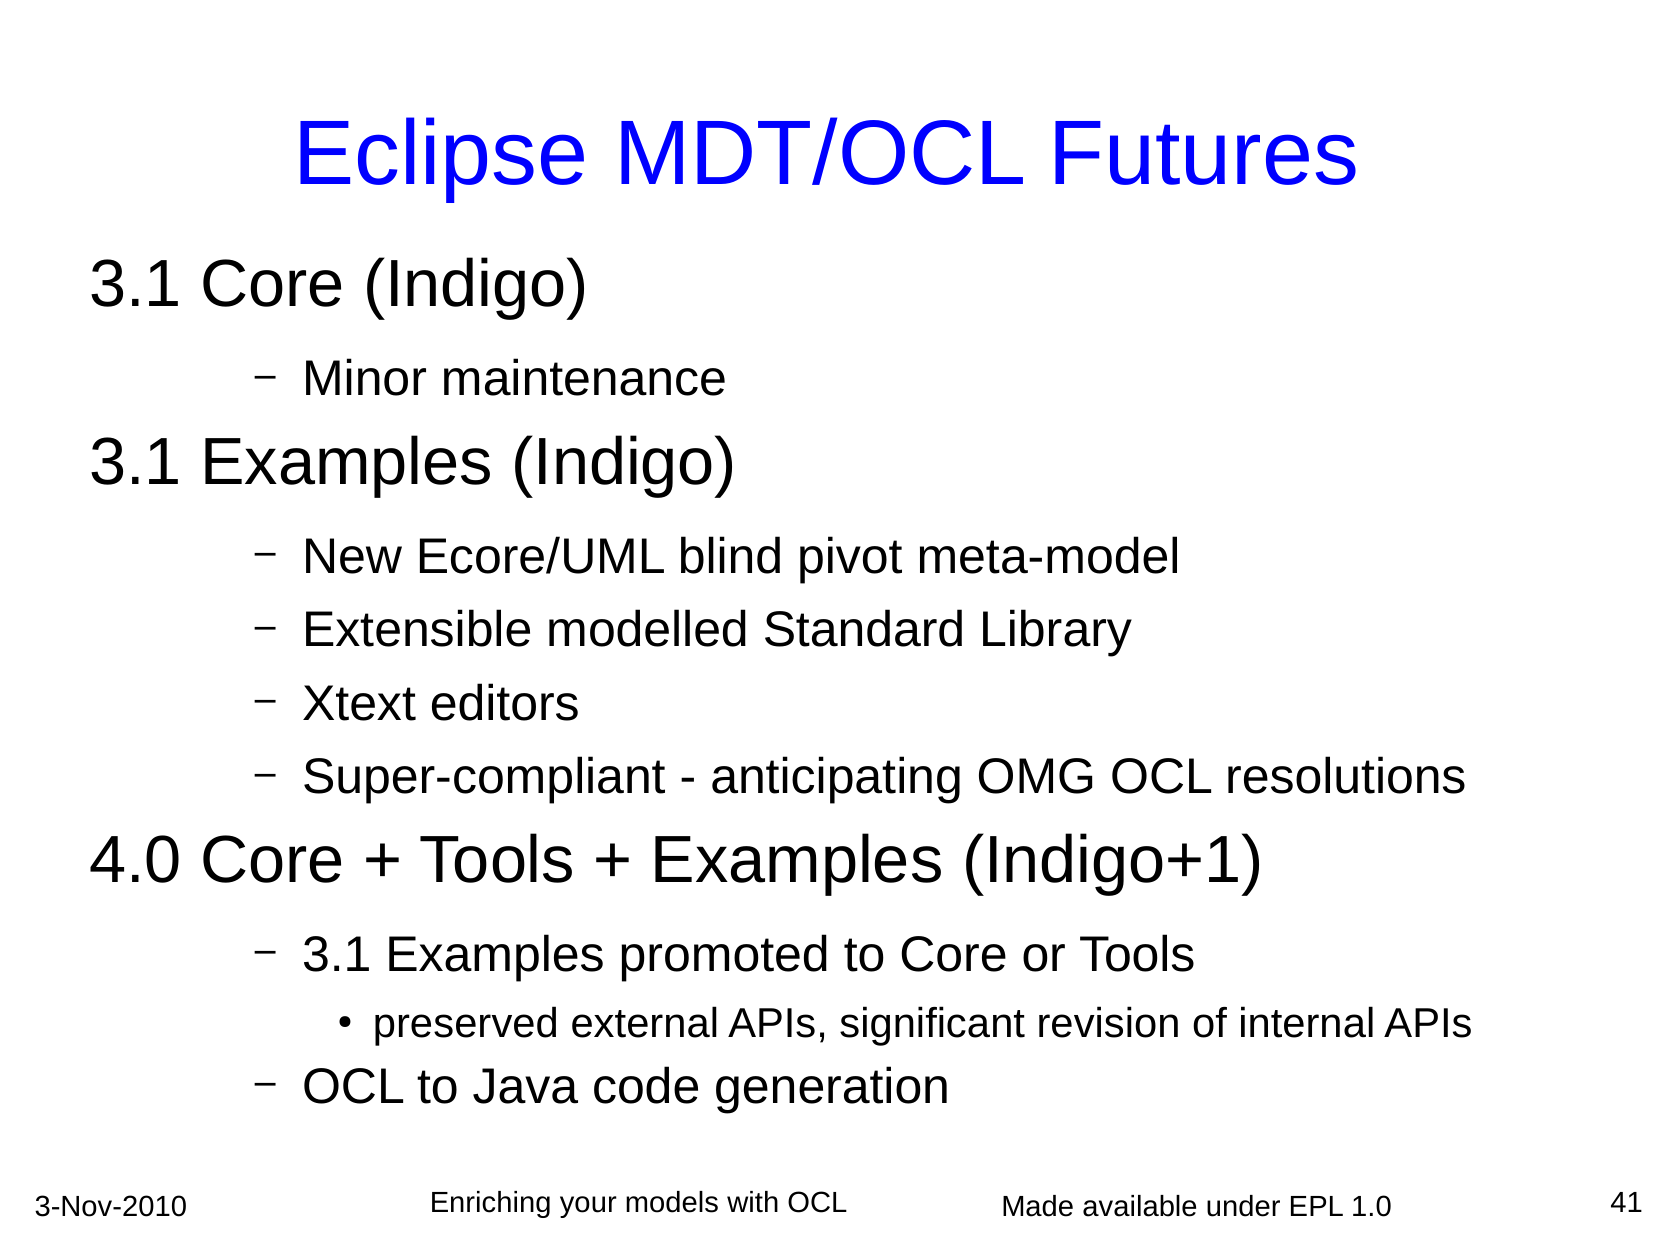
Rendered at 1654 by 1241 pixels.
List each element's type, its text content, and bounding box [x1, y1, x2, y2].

list 3.1 Core (Indigo) Minor maintenance 3.1 Examples (Indigo) New Ecore/UML blind pivot meta-model Extensible modelled Standard Library Xtext editors Super-compliant - anticipating OMG OCL resolutions 4.0 Core + Tools + Examples (Indigo+1) 3.1 Examples promoted to Core or Tools preserved external APIs, significant revision of internal APIs OCL to Java code generation [89, 245, 1578, 1115]
title Eclipse MDT/OCL Futures [82, 49, 1571, 257]
